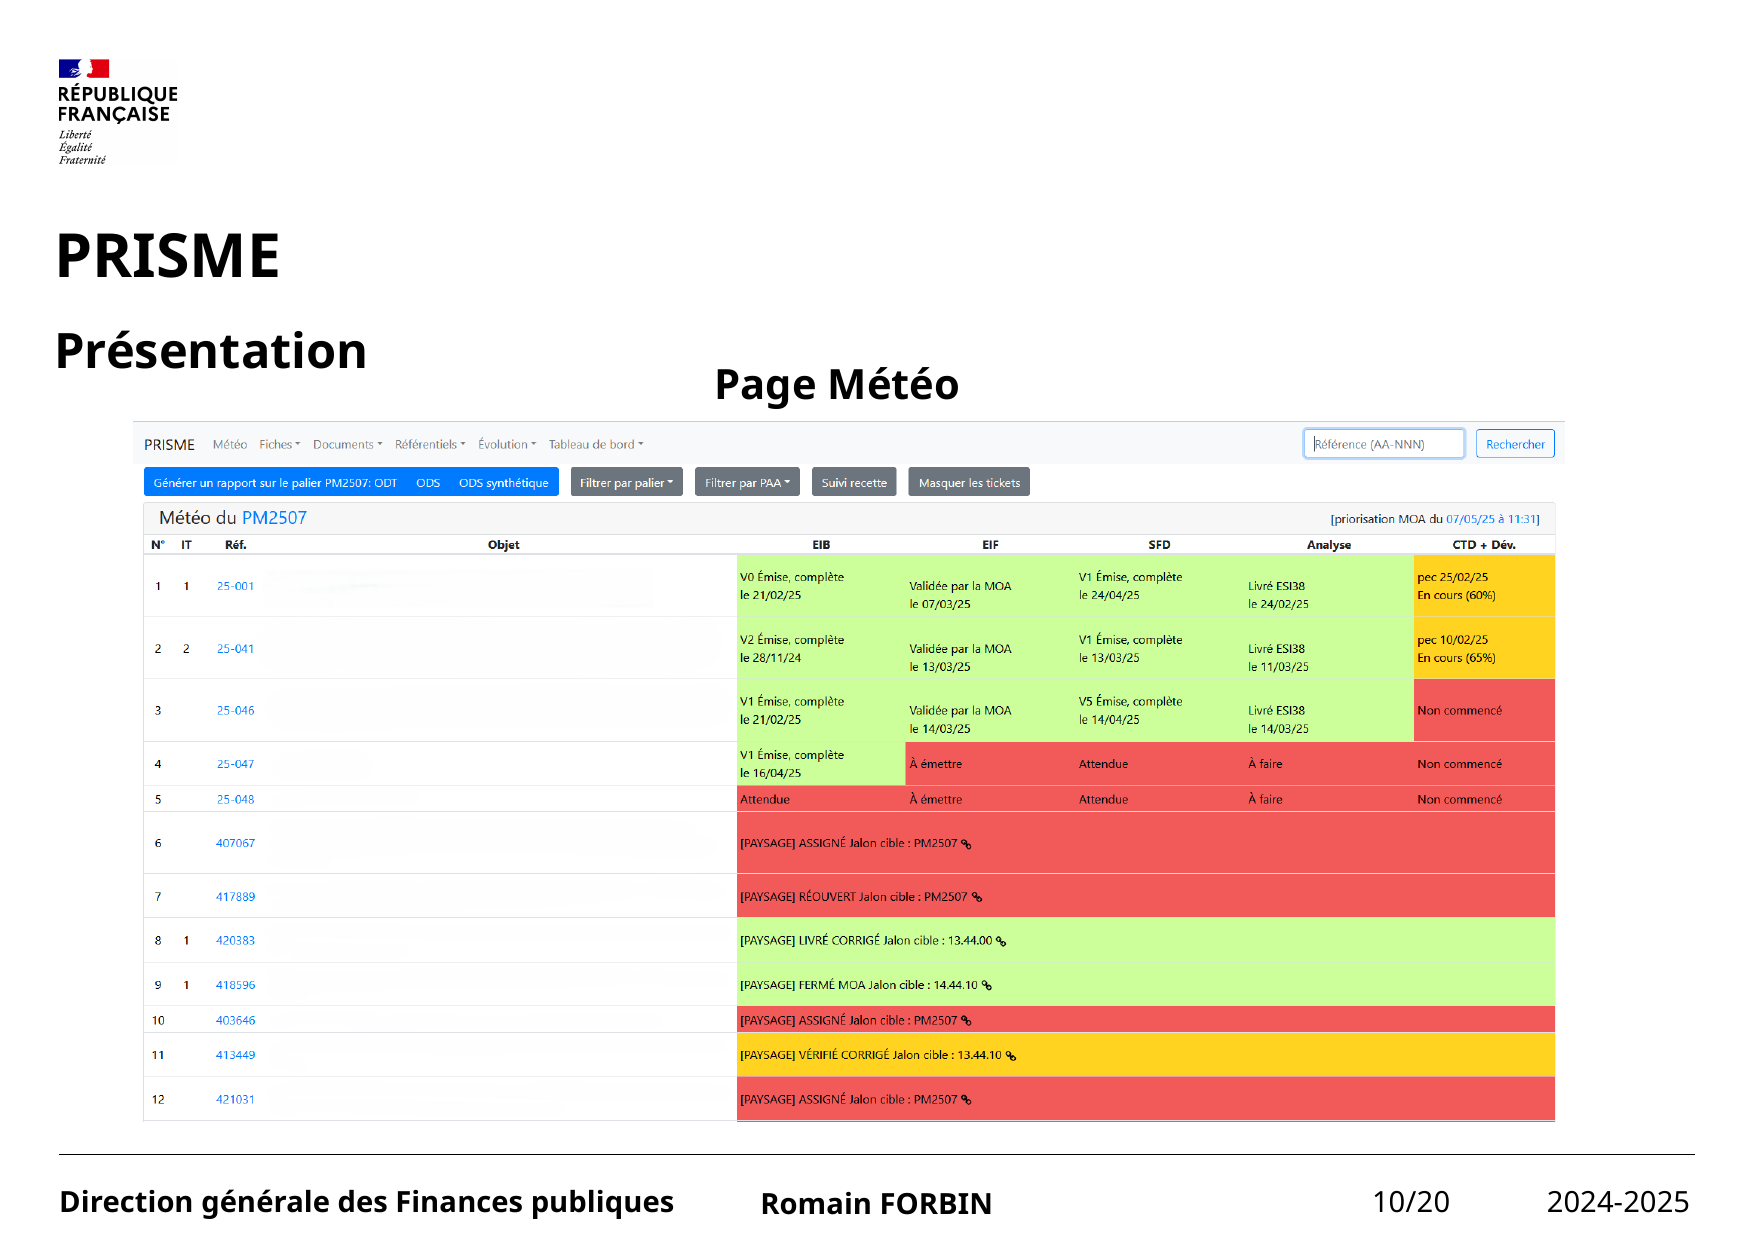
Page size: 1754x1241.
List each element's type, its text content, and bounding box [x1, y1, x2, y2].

picture [59, 59, 178, 164]
picture [133, 421, 1565, 1123]
list PRISME Présentation [54, 212, 1447, 384]
list Page Météo [679, 354, 1004, 422]
